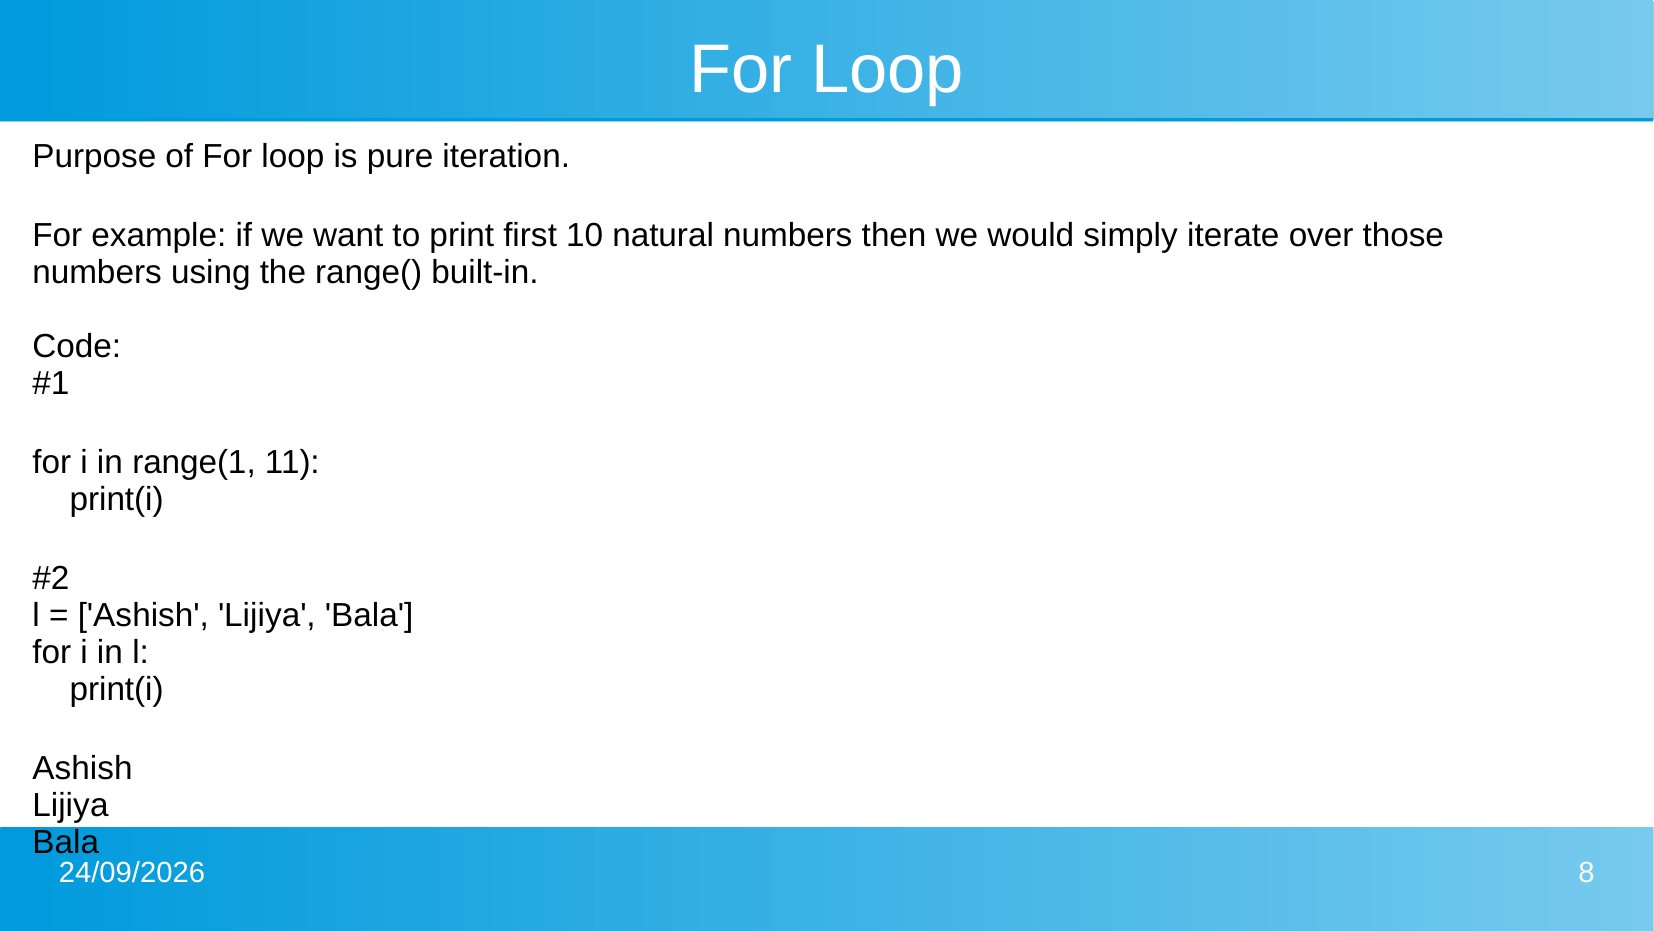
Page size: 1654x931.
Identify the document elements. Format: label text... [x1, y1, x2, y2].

title For Loop [59, 29, 1595, 108]
text_box Purpose of For loop is pure iteration. For example: if we want to print first 10 natural numbers then we would simply iterate over those numbers using the range() built-in. Code: #1 for i in range(1, 11): print(i) #2 l = ['Ashish', 'Lijiya', 'Bala'] for i in l: print(i) Ashish Lijiya Bala [17, 129, 1583, 869]
